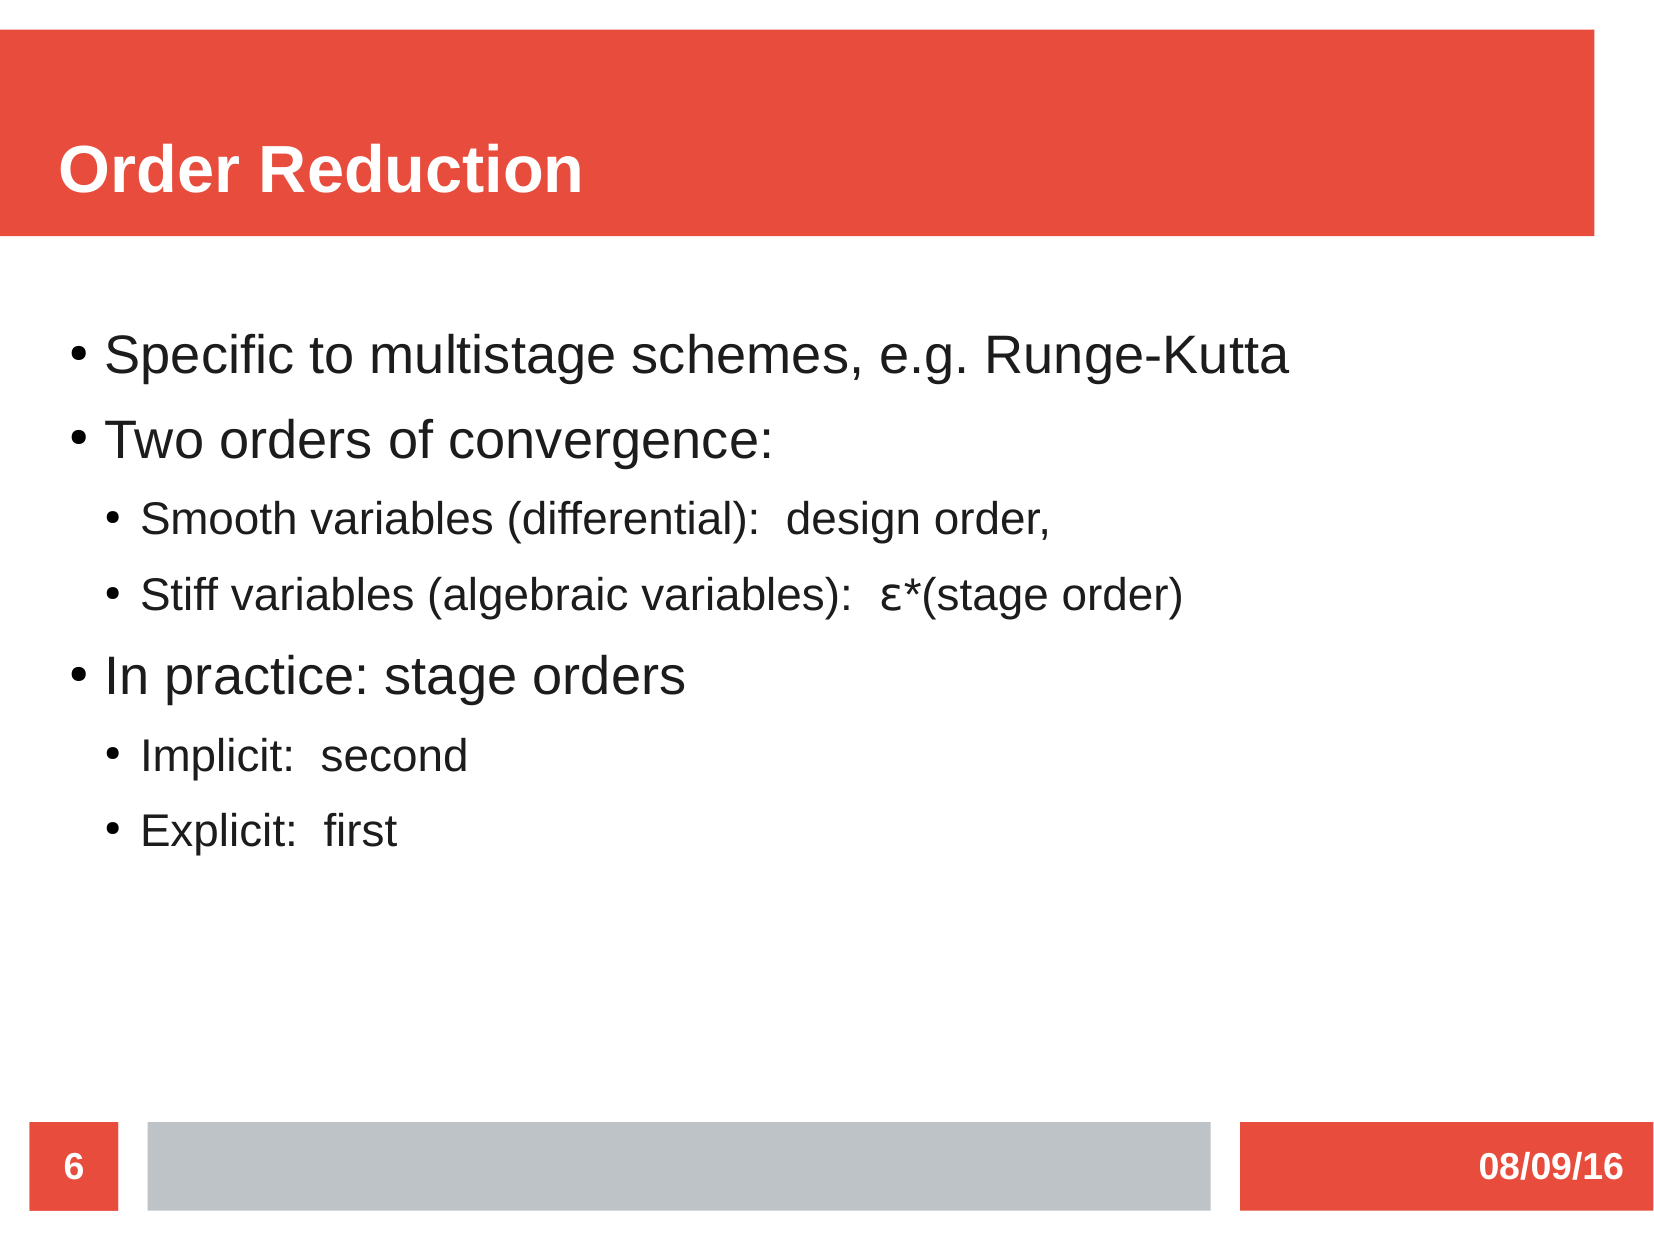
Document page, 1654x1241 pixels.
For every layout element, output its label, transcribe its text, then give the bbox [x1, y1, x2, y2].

title Order Reduction [59, 59, 1595, 207]
list Specific to multistage schemes, e.g. Runge-Kutta Two orders of convergence: Smooth variables (differential): design order, Stiff variables (algebraic variables): ε*(stage order) In practice: stage orders Implicit: second Explicit: first [69, 324, 1576, 1093]
